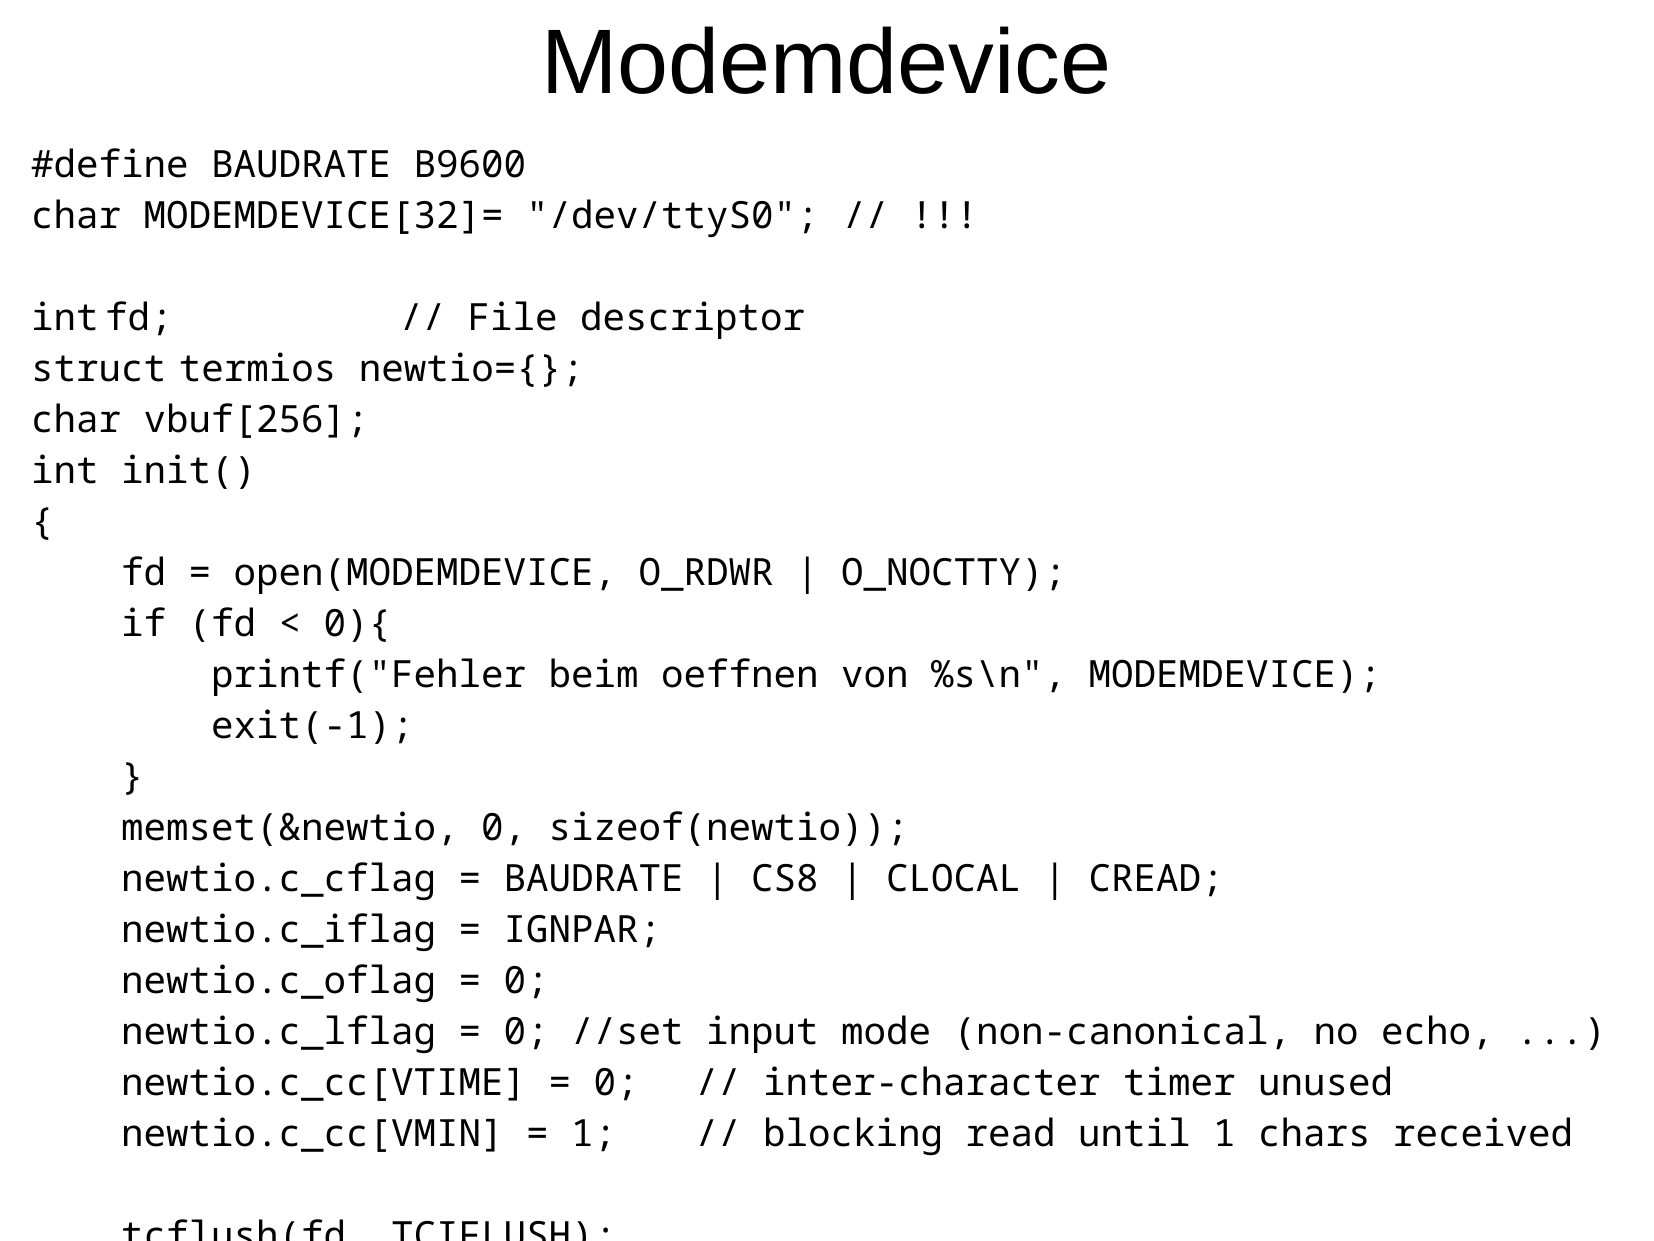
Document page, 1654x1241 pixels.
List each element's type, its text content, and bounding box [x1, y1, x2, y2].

text_box #define BAUDRATE B9600 char MODEMDEVICE[32]= "/dev/ttyS0"; // !!! int fd; // File descriptor struct termios newtio={}; char vbuf[256]; int init() { fd = open(MODEMDEVICE, O_RDWR | O_NOCTTY); if (fd < 0){ printf("Fehler beim oeffnen von %s\n", MODEMDEVICE); exit(-1); } memset(&newtio, 0, sizeof(newtio)); newtio.c_cflag = BAUDRATE | CS8 | CLOCAL | CREAD; newtio.c_iflag = IGNPAR; newtio.c_oflag = 0; newtio.c_lflag = 0; //set input mode (non-canonical, no echo, ...) newtio.c_cc[VTIME] = 0; // inter-character timer unused newtio.c_cc[VMIN] = 1; // blocking read until 1 chars received tcflush(fd, TCIFLUSH); tcsetattr(fd, TCSANOW, &newtio); return fd; } [16, 129, 1654, 1233]
title Modemdevice [82, 0, 1571, 129]
